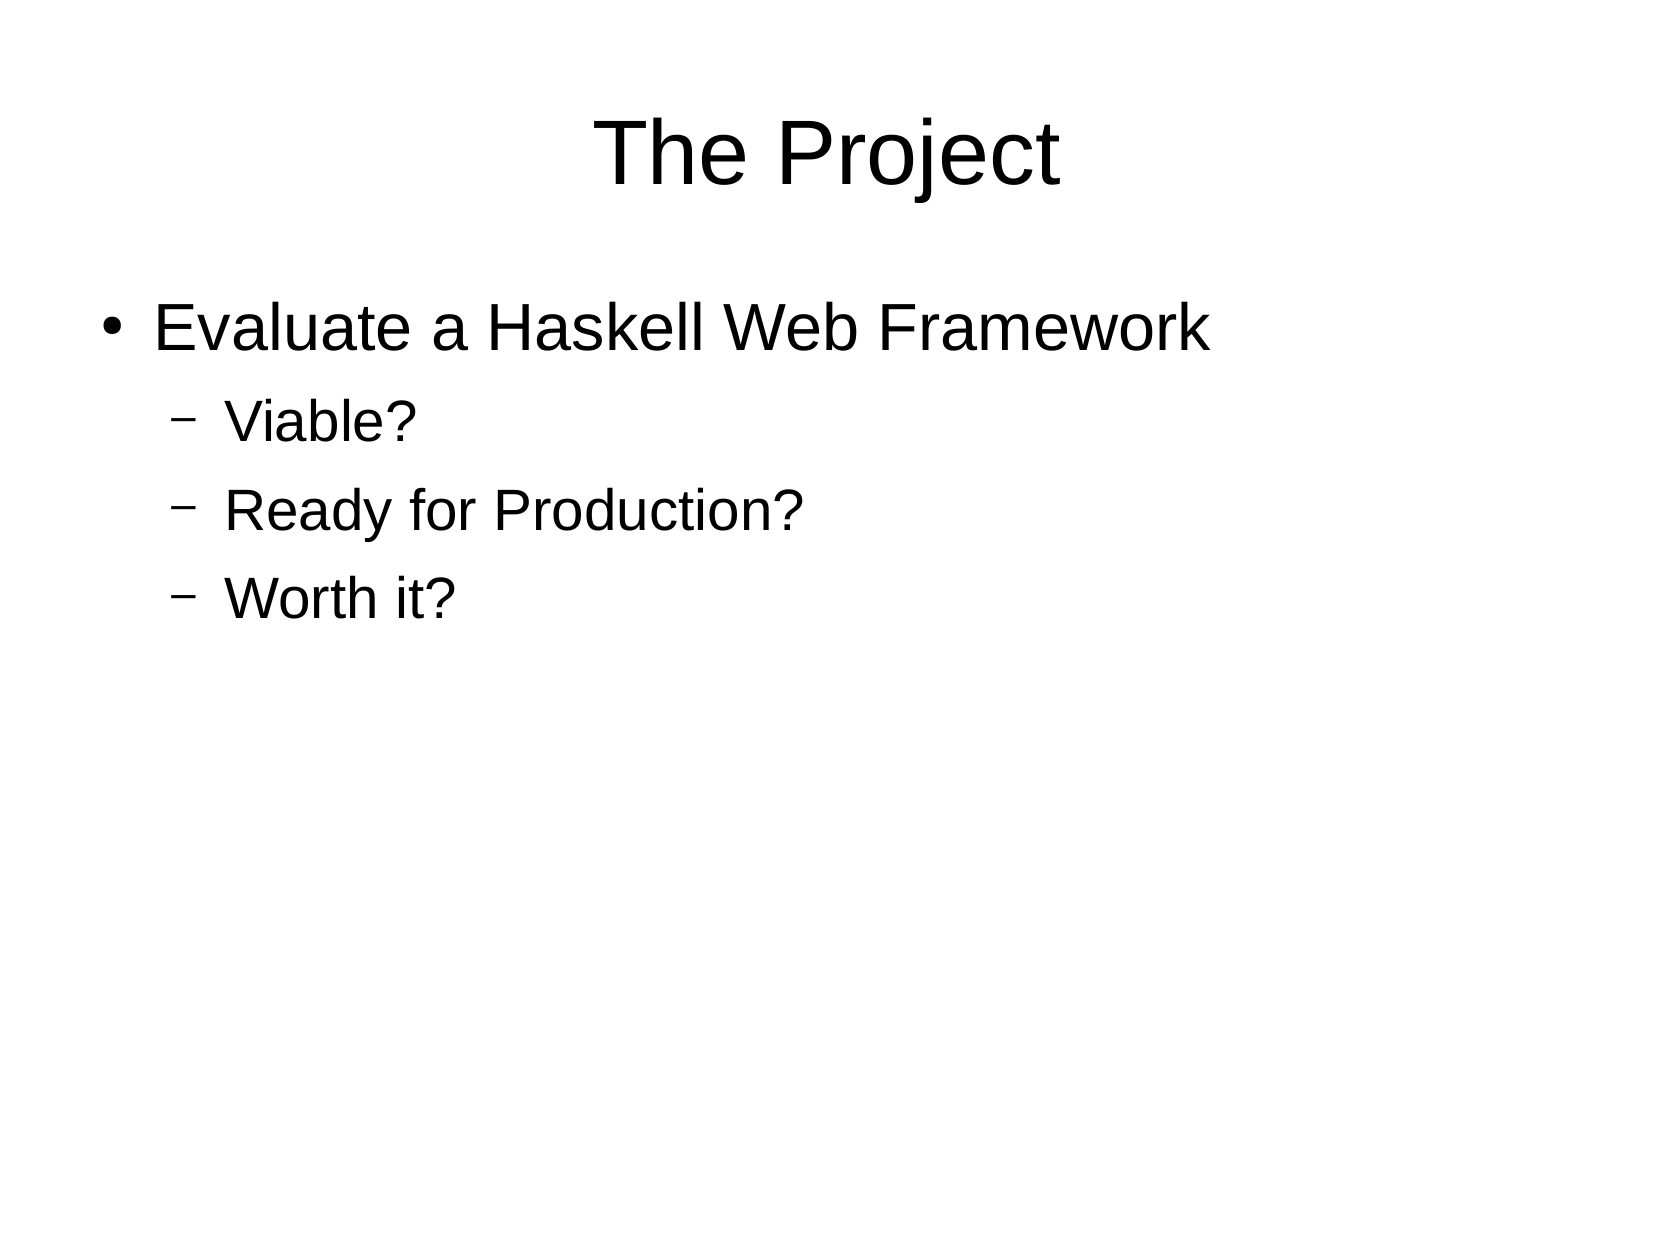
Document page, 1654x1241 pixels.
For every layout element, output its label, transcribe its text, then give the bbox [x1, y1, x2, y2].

title The Project [82, 49, 1571, 257]
list Evaluate a Haskell Web Framework Viable? Ready for Production? Worth it? [82, 290, 1571, 1010]
